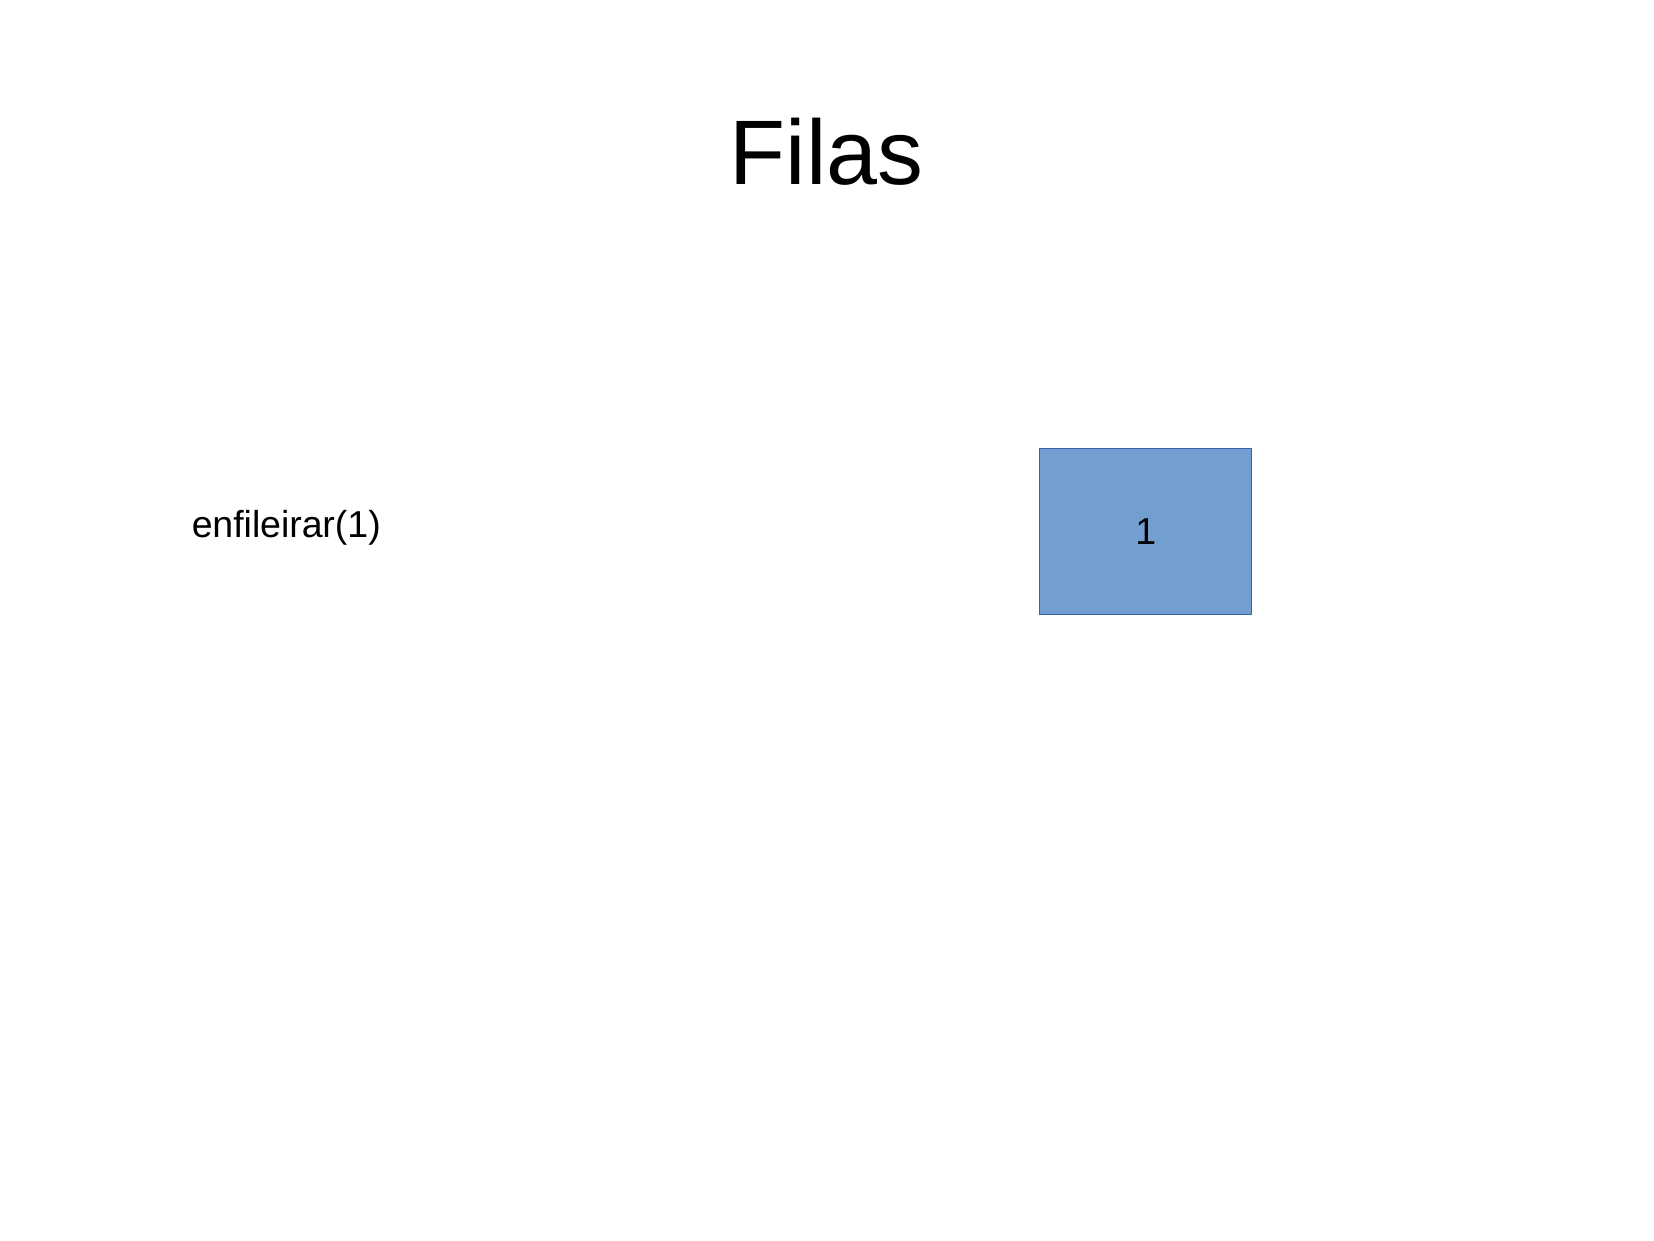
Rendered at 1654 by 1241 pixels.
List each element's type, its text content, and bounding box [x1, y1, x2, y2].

text_box 1 [1039, 448, 1252, 615]
title Filas [82, 49, 1571, 257]
text_box enfileirar(1) [177, 496, 396, 553]
